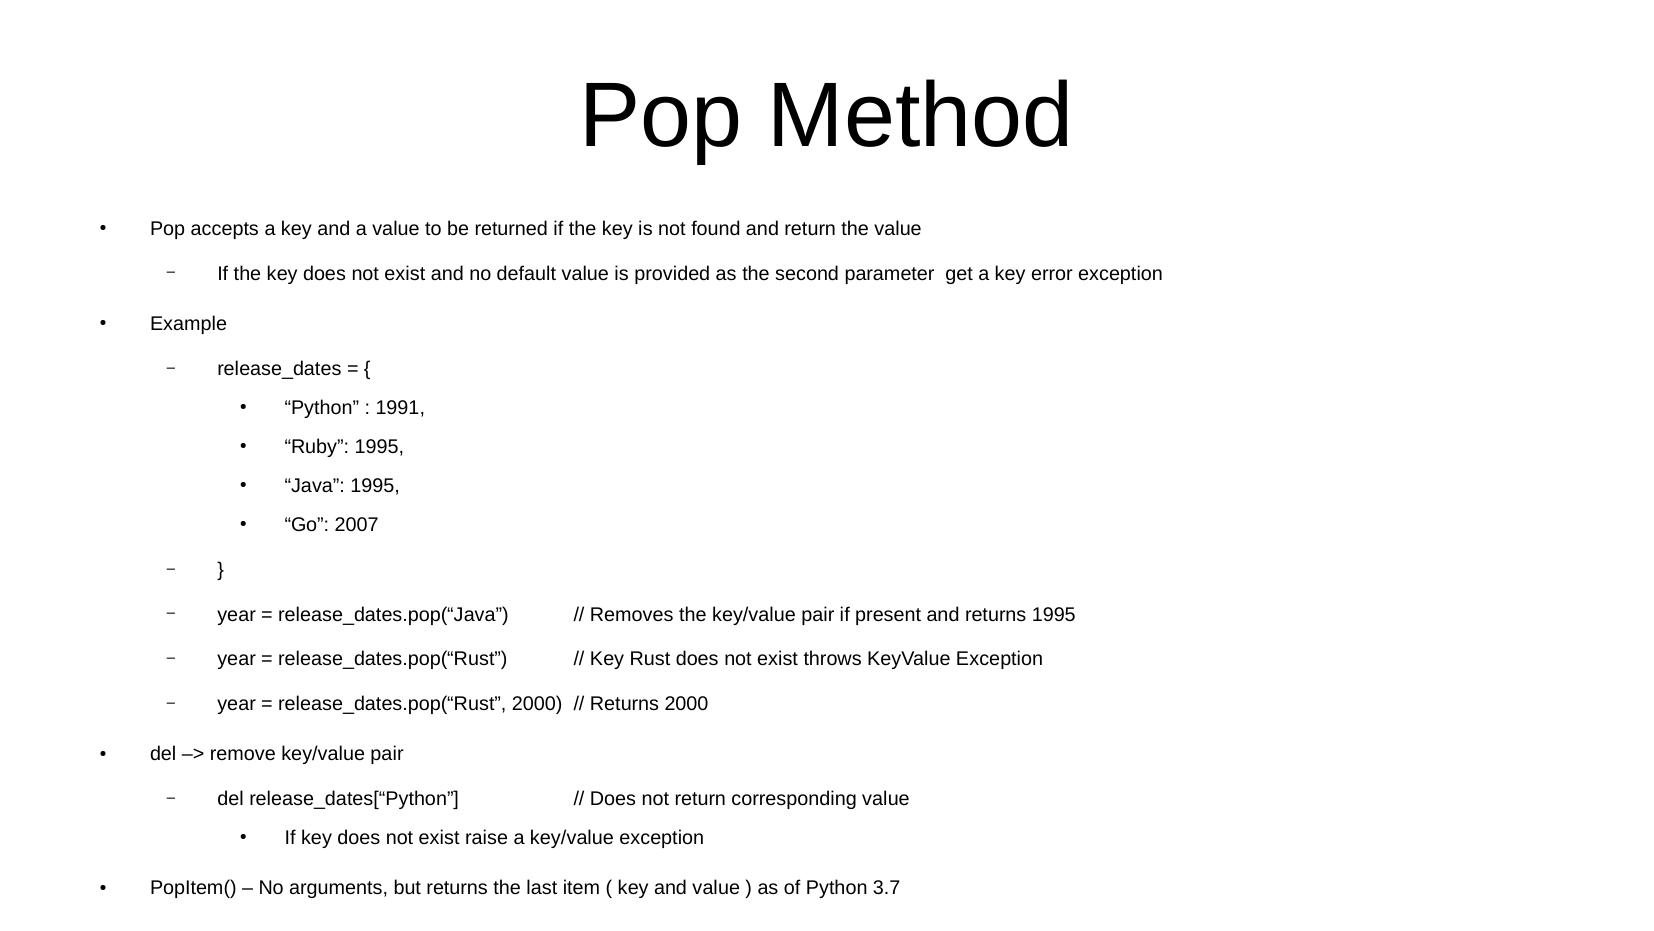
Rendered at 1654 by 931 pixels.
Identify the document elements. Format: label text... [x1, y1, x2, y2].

list Pop accepts a key and a value to be returned if the key is not found and return the value If the key does not exist and no default value is provided as the second parameter get a key error exception Example release_dates = { “Python” : 1991, “Ruby”: 1995, “Java”: 1995, “Go”: 2007 } year = release_dates.pop(“Java”) // Removes the key/value pair if present and returns 1995 year = release_dates.pop(“Rust”) // Key Rust does not exist throws KeyValue Exception year = release_dates.pop(“Rust”, 2000) // Returns 2000 del –> remove key/value pair del release_dates[“Python”] // Does not return corresponding value If key does not exist raise a key/value exception PopItem() – No arguments, but returns the last item ( key and value ) as of Python 3.7 [82, 217, 1606, 901]
title Pop Method [82, 37, 1571, 193]
